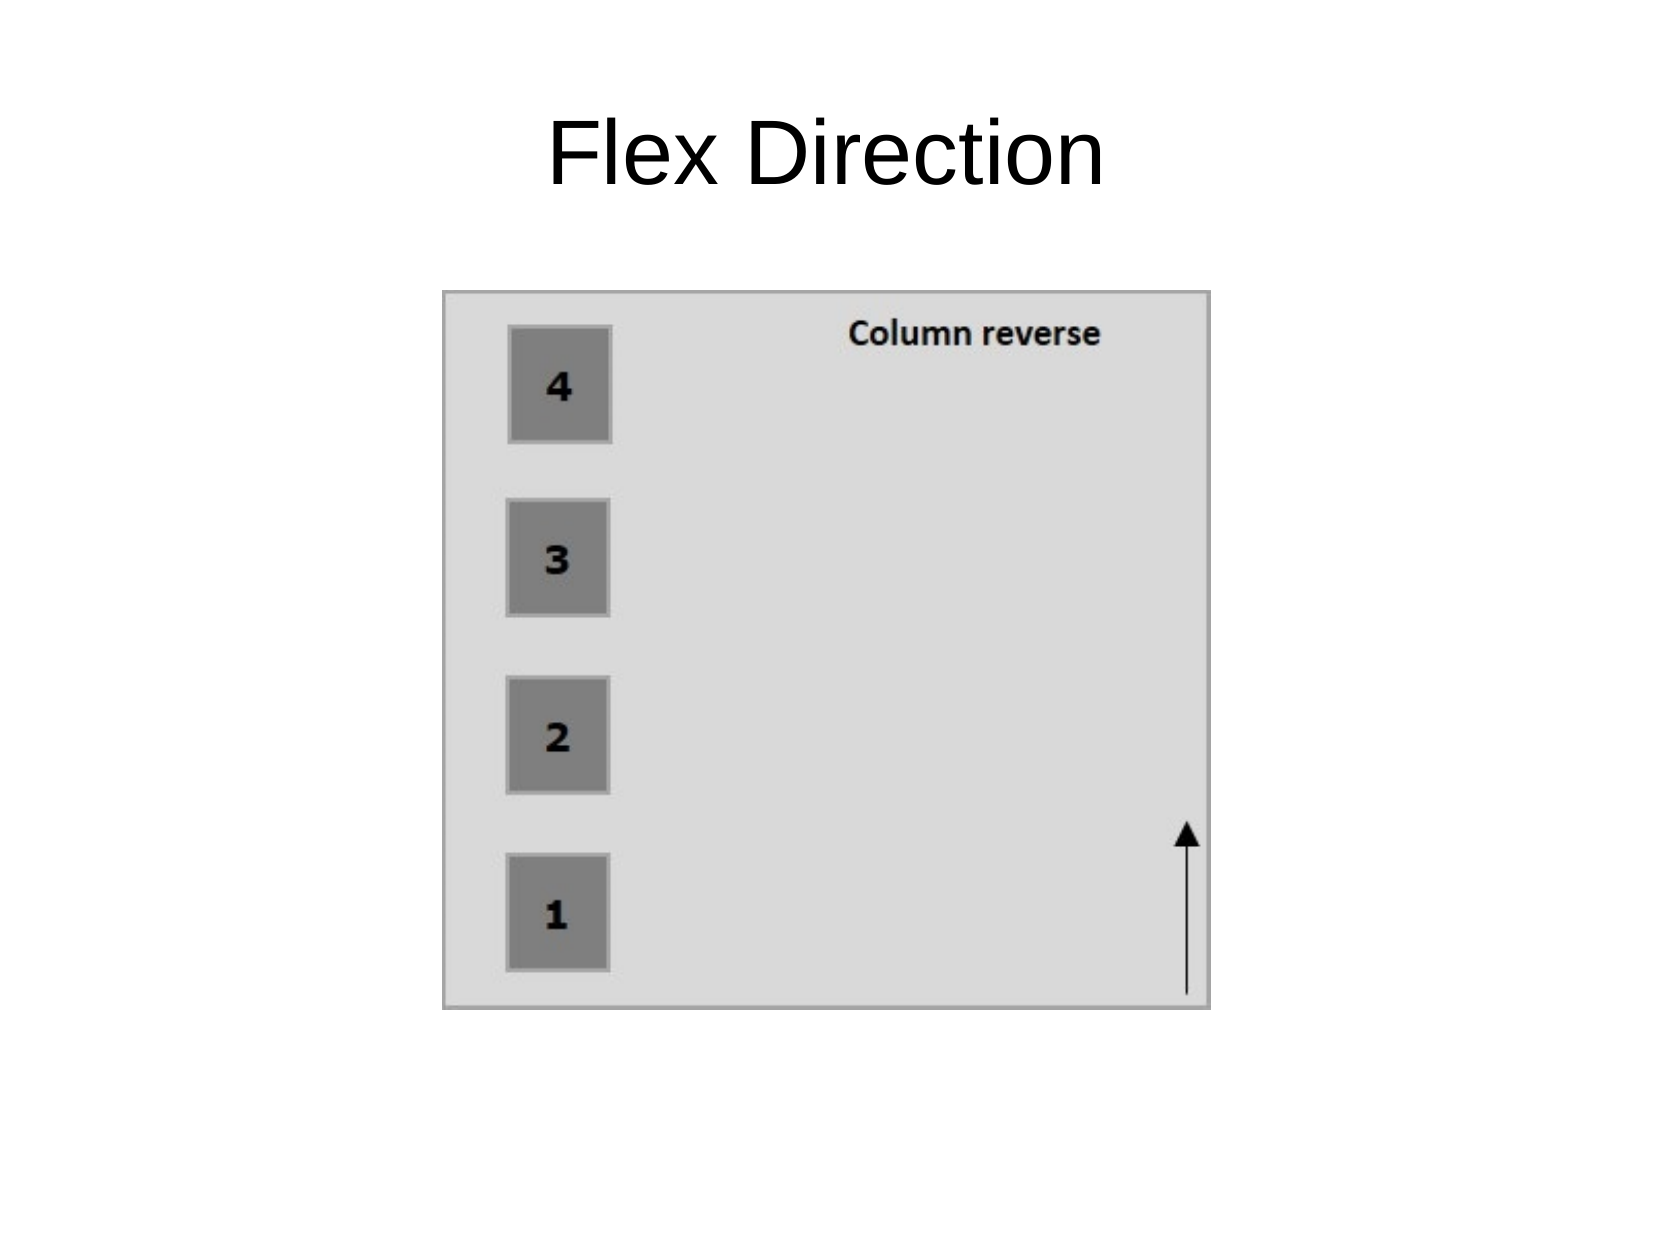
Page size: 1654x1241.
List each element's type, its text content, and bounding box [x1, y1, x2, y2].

title Flex Direction [82, 49, 1571, 257]
picture [442, 290, 1211, 1010]
